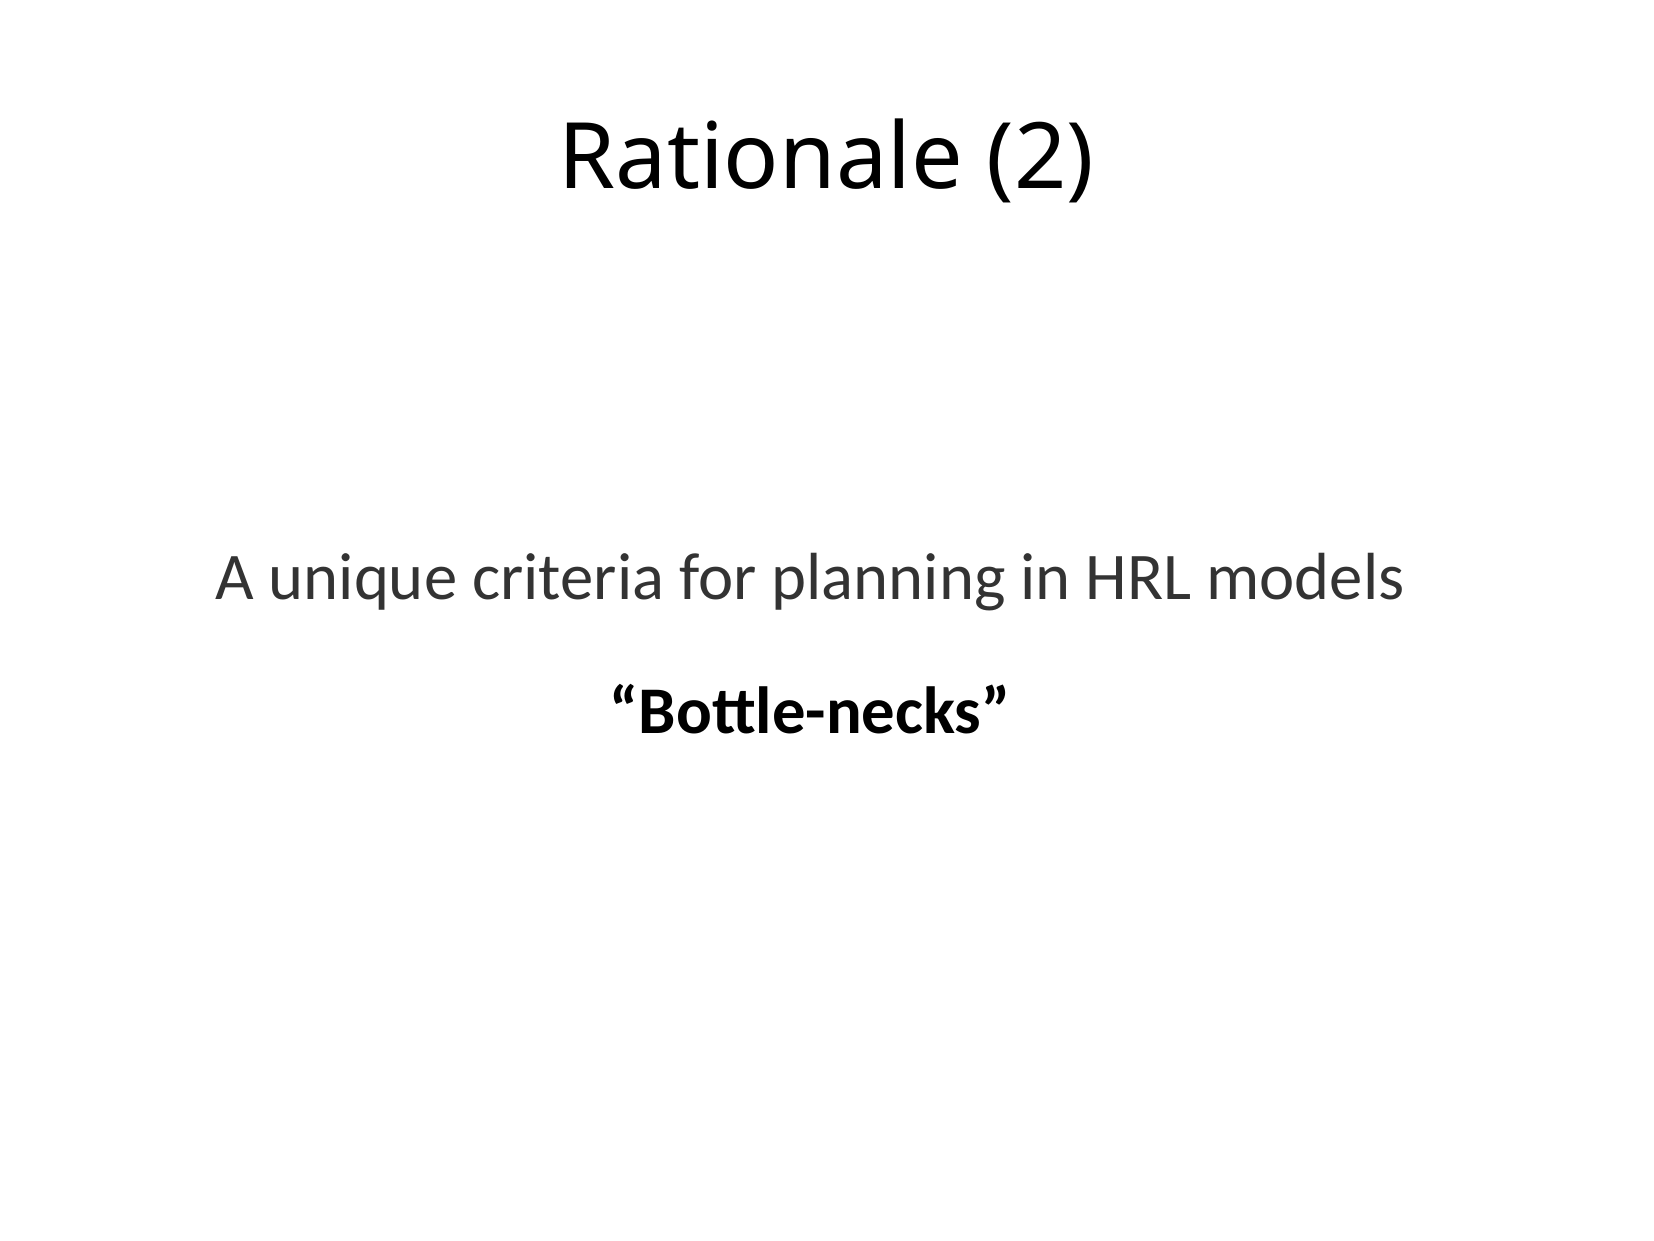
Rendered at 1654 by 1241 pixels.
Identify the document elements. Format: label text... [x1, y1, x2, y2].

title Rationale (2) [82, 49, 1571, 257]
subtitle A unique criteria for planning in HRL models “Bottle-necks” [82, 290, 1538, 1010]
